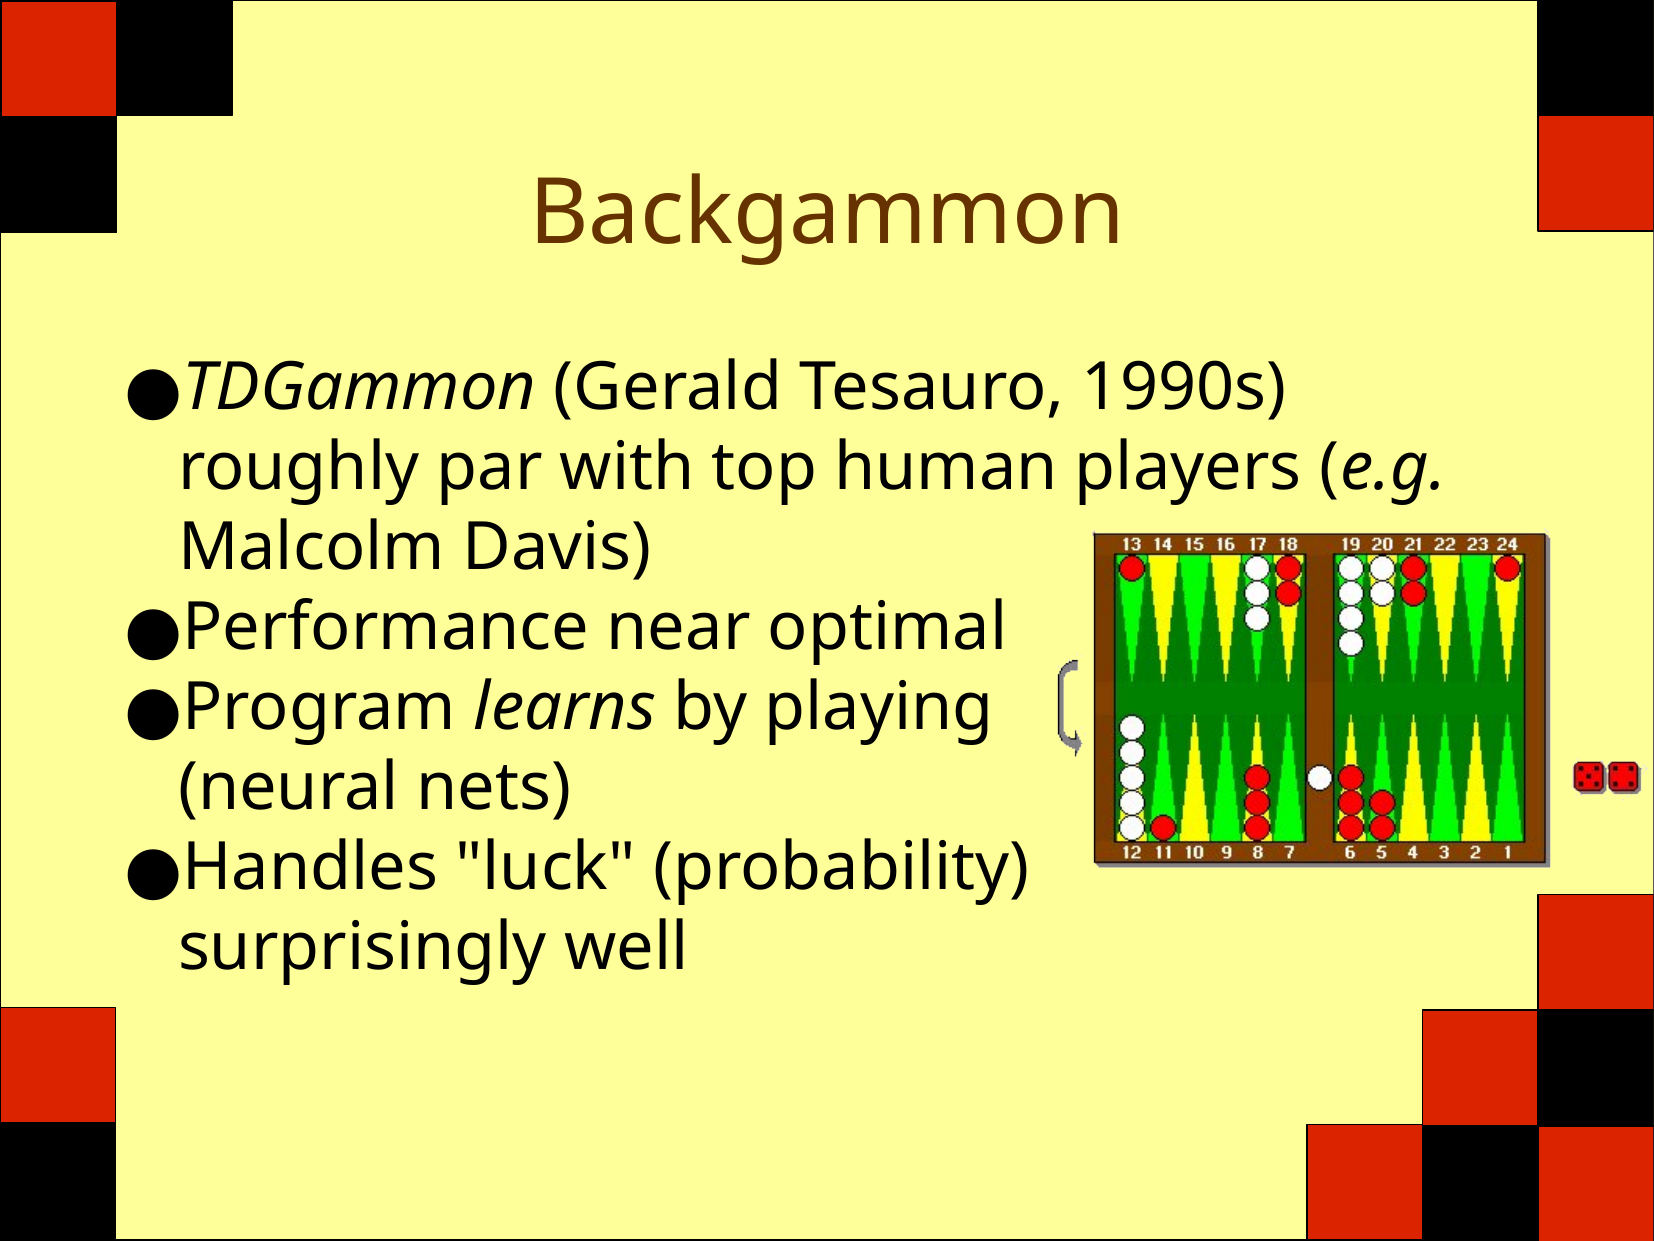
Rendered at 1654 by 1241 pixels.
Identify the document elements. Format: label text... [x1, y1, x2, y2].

text_box Backgammon [121, 102, 1534, 310]
text_box TD­Gammon (Gerald Tesauro, 1990s) roughly par with top human players (e.g. Malcolm Davis) Performance near optimal Program learns by playing (neural nets) Handles "luck" (probability) surprisingly well [107, 342, 1520, 1124]
picture [1047, 524, 1654, 879]
